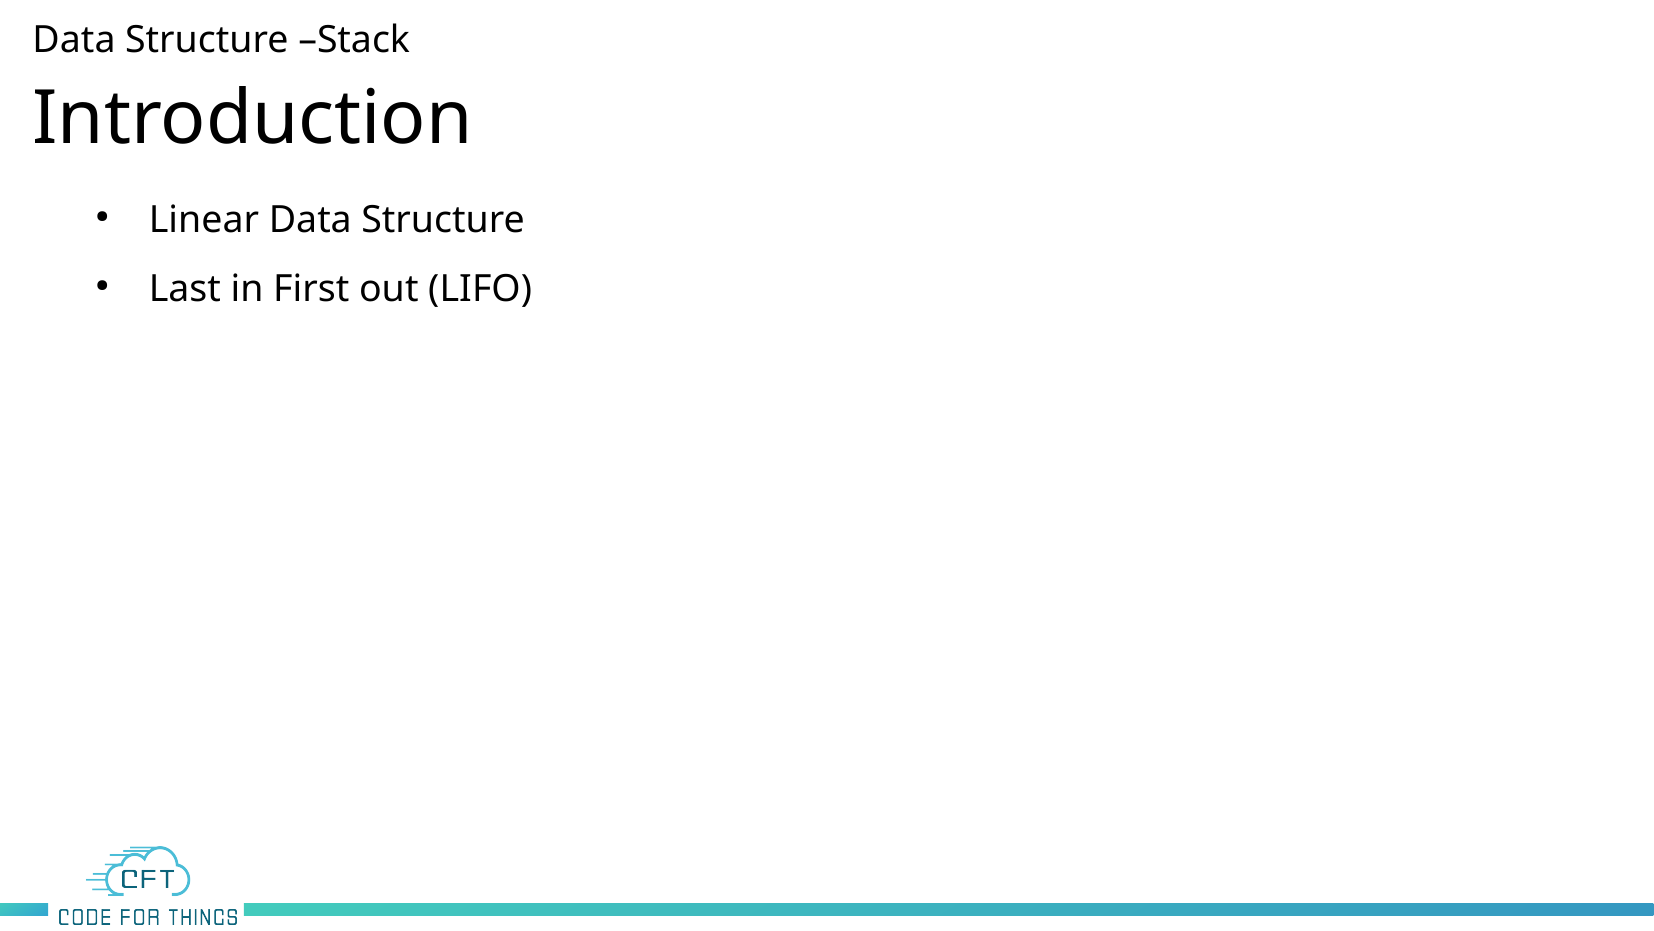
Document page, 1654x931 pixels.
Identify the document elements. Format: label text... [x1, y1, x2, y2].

text_box Linear Data Structure [63, 185, 679, 254]
picture [59, 846, 237, 925]
text_box Last in First out (LIFO) [63, 254, 679, 325]
title Data Structure –Stack Introduction [32, 12, 1184, 166]
